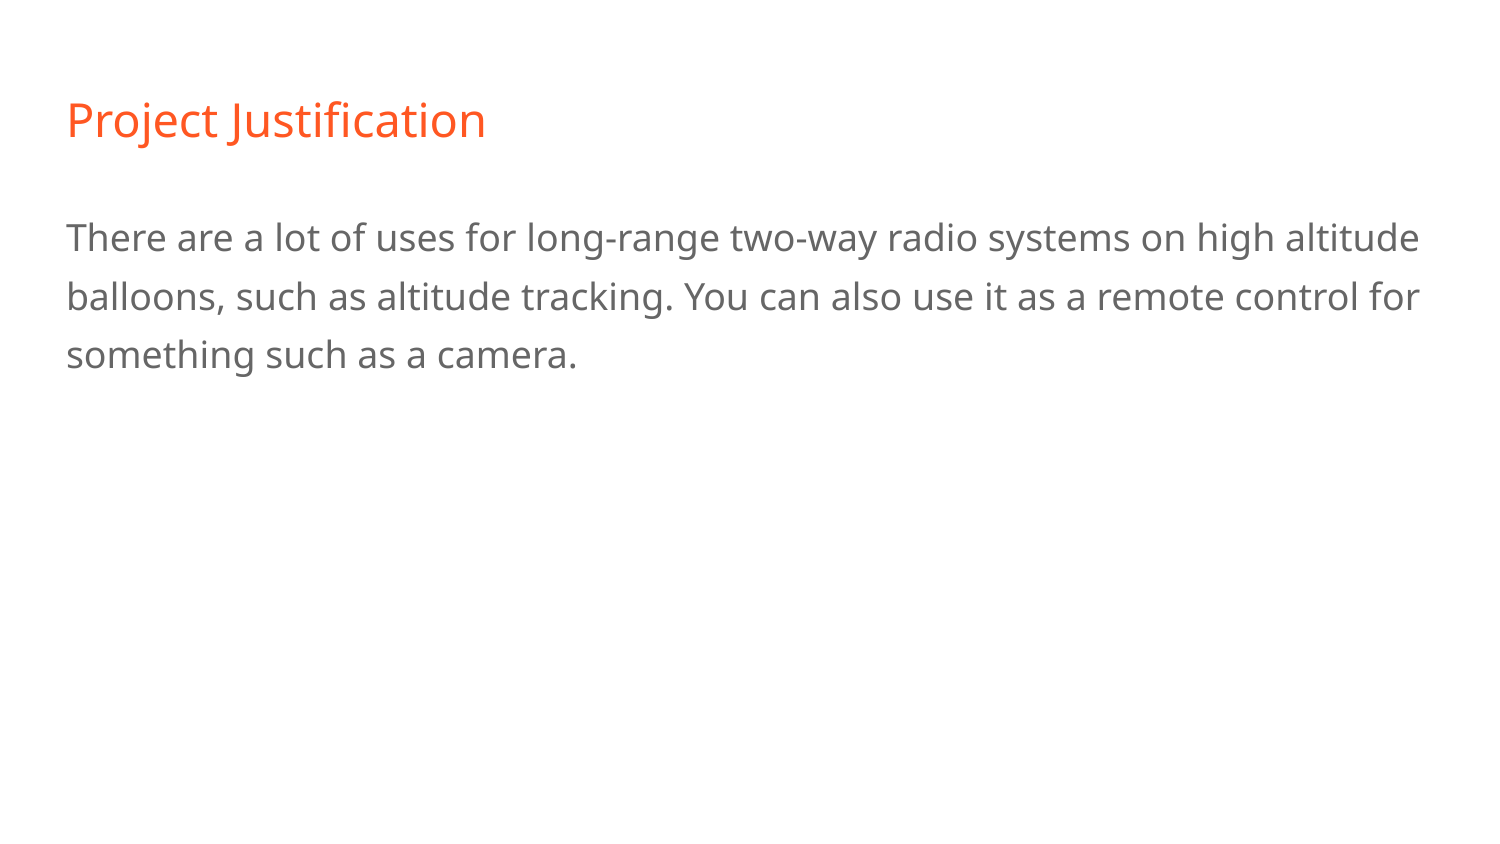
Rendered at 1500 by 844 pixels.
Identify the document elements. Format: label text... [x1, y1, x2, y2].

title Project Justification [51, 72, 1449, 167]
list There are a lot of uses for long-range two-way radio systems on high altitude balloons, such as altitude tracking. You can also use it as a remote control for something such as a camera. [51, 189, 1449, 750]
